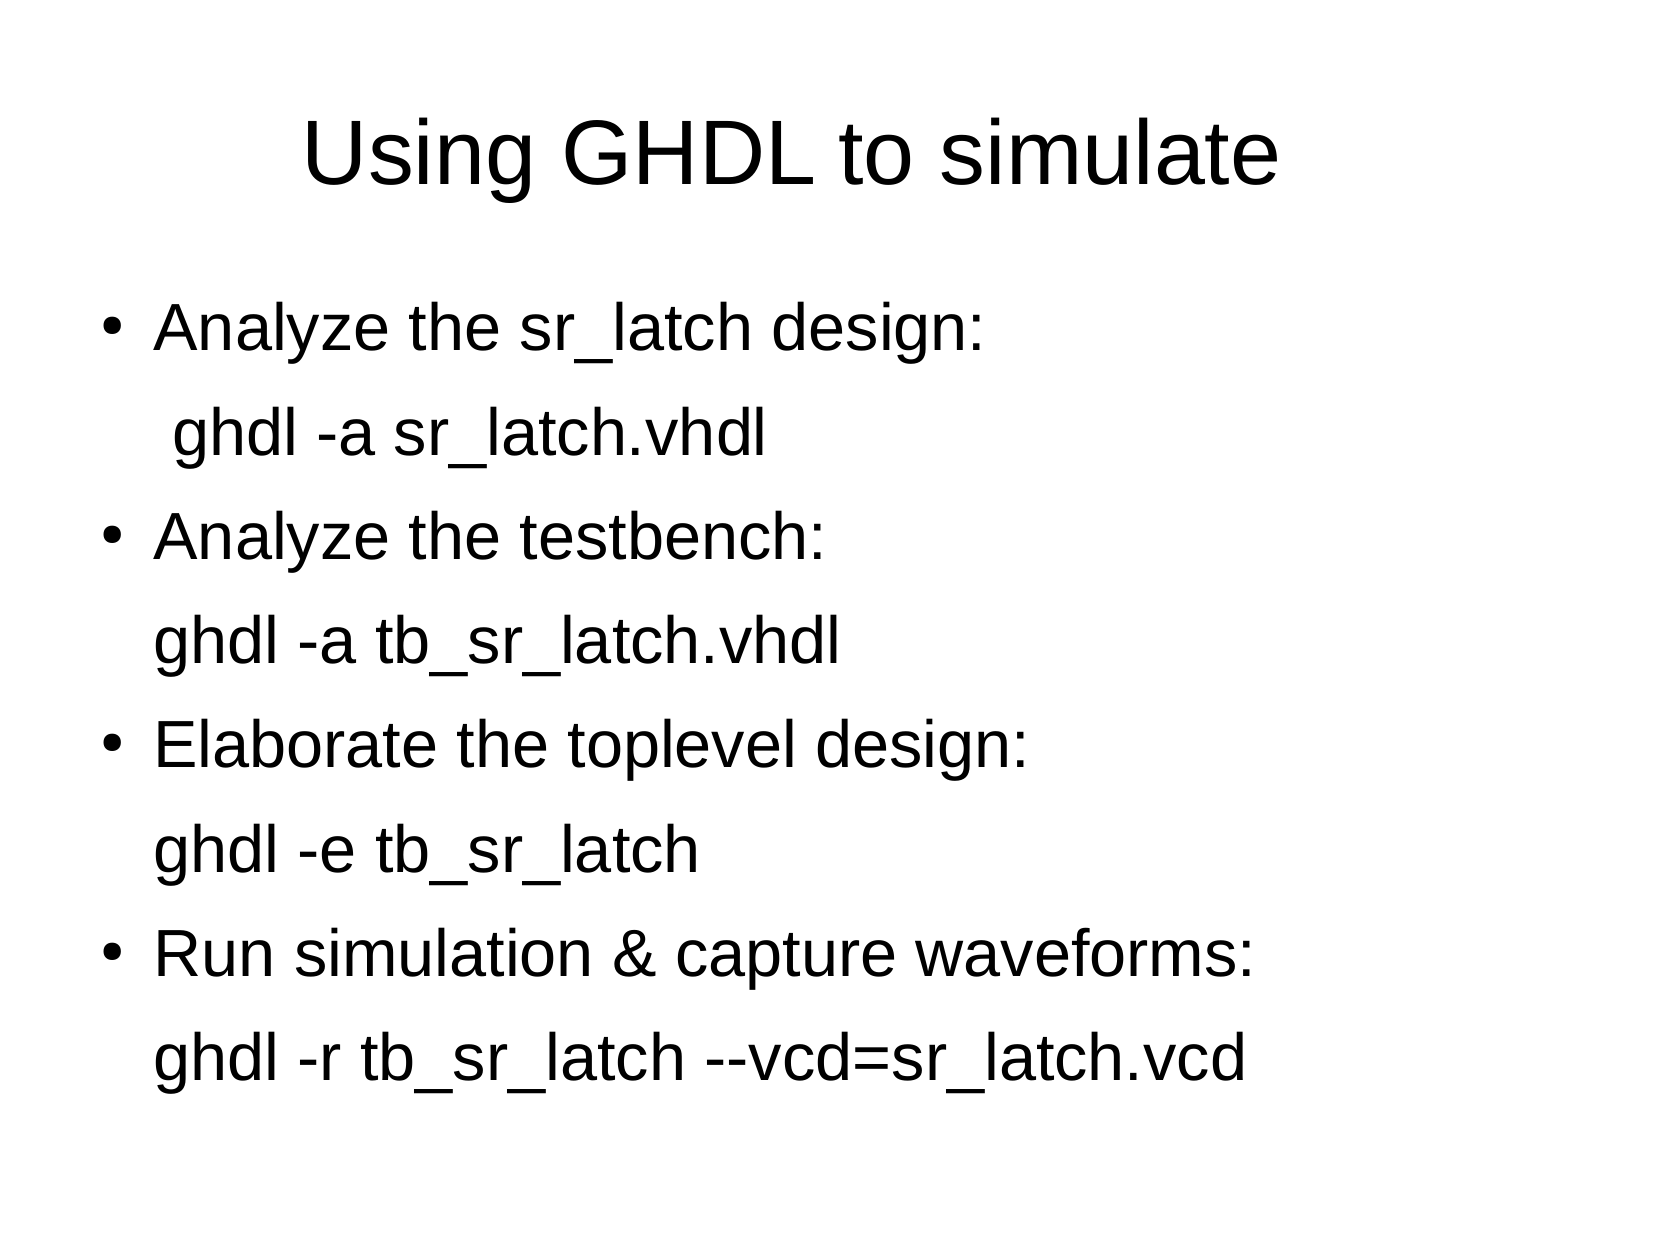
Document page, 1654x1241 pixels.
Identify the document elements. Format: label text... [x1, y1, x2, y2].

title Using GHDL to simulate [82, 49, 1571, 257]
list Analyze the sr_latch design: ghdl -a sr_latch.vhdl Analyze the testbench: ghdl -a tb_sr_latch.vhdl Elaborate the toplevel design: ghdl -e tb_sr_latch Run simulation & capture waveforms: ghdl -r tb_sr_latch --vcd=sr_latch.vcd [82, 290, 1571, 1109]
